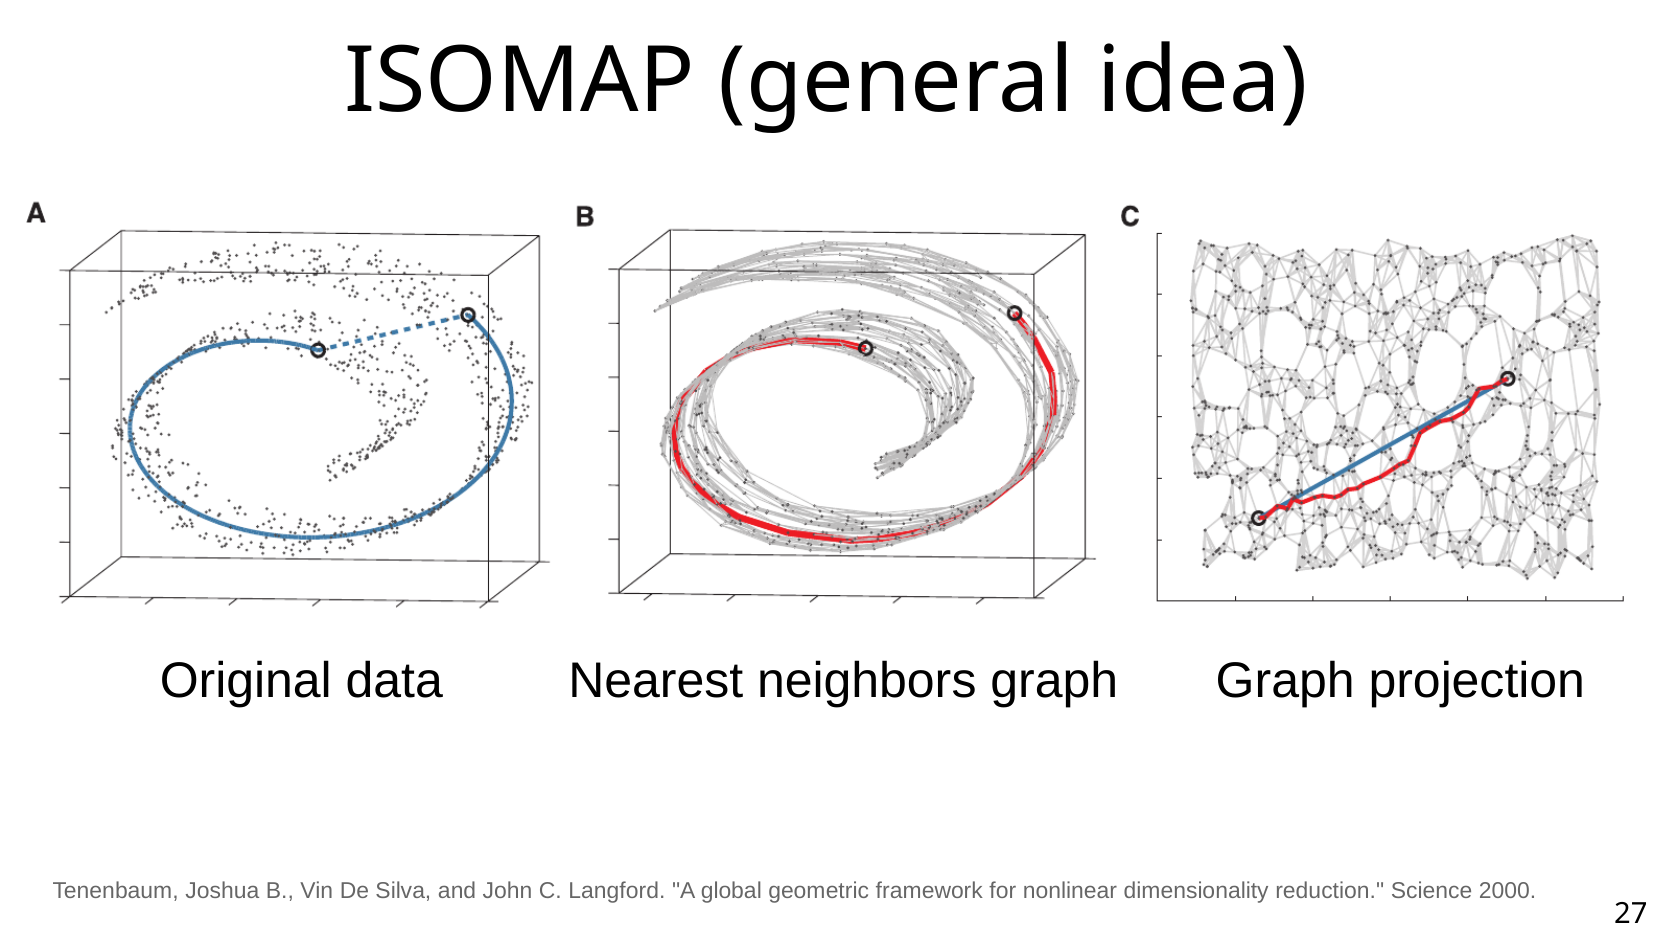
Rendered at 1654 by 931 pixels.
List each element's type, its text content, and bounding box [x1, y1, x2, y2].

text_box Tenenbaum, Joshua B., Vin De Silva, and John C. Langford. "A global geometric framework for nonlinear dimensionality reduction." Science 2000. [0, 870, 1591, 931]
picture [0, 189, 1653, 616]
text_box Original data Nearest neighbors graph Graph projection [75, 645, 1621, 716]
title ISOMAP (general idea) [82, 1, 1571, 151]
